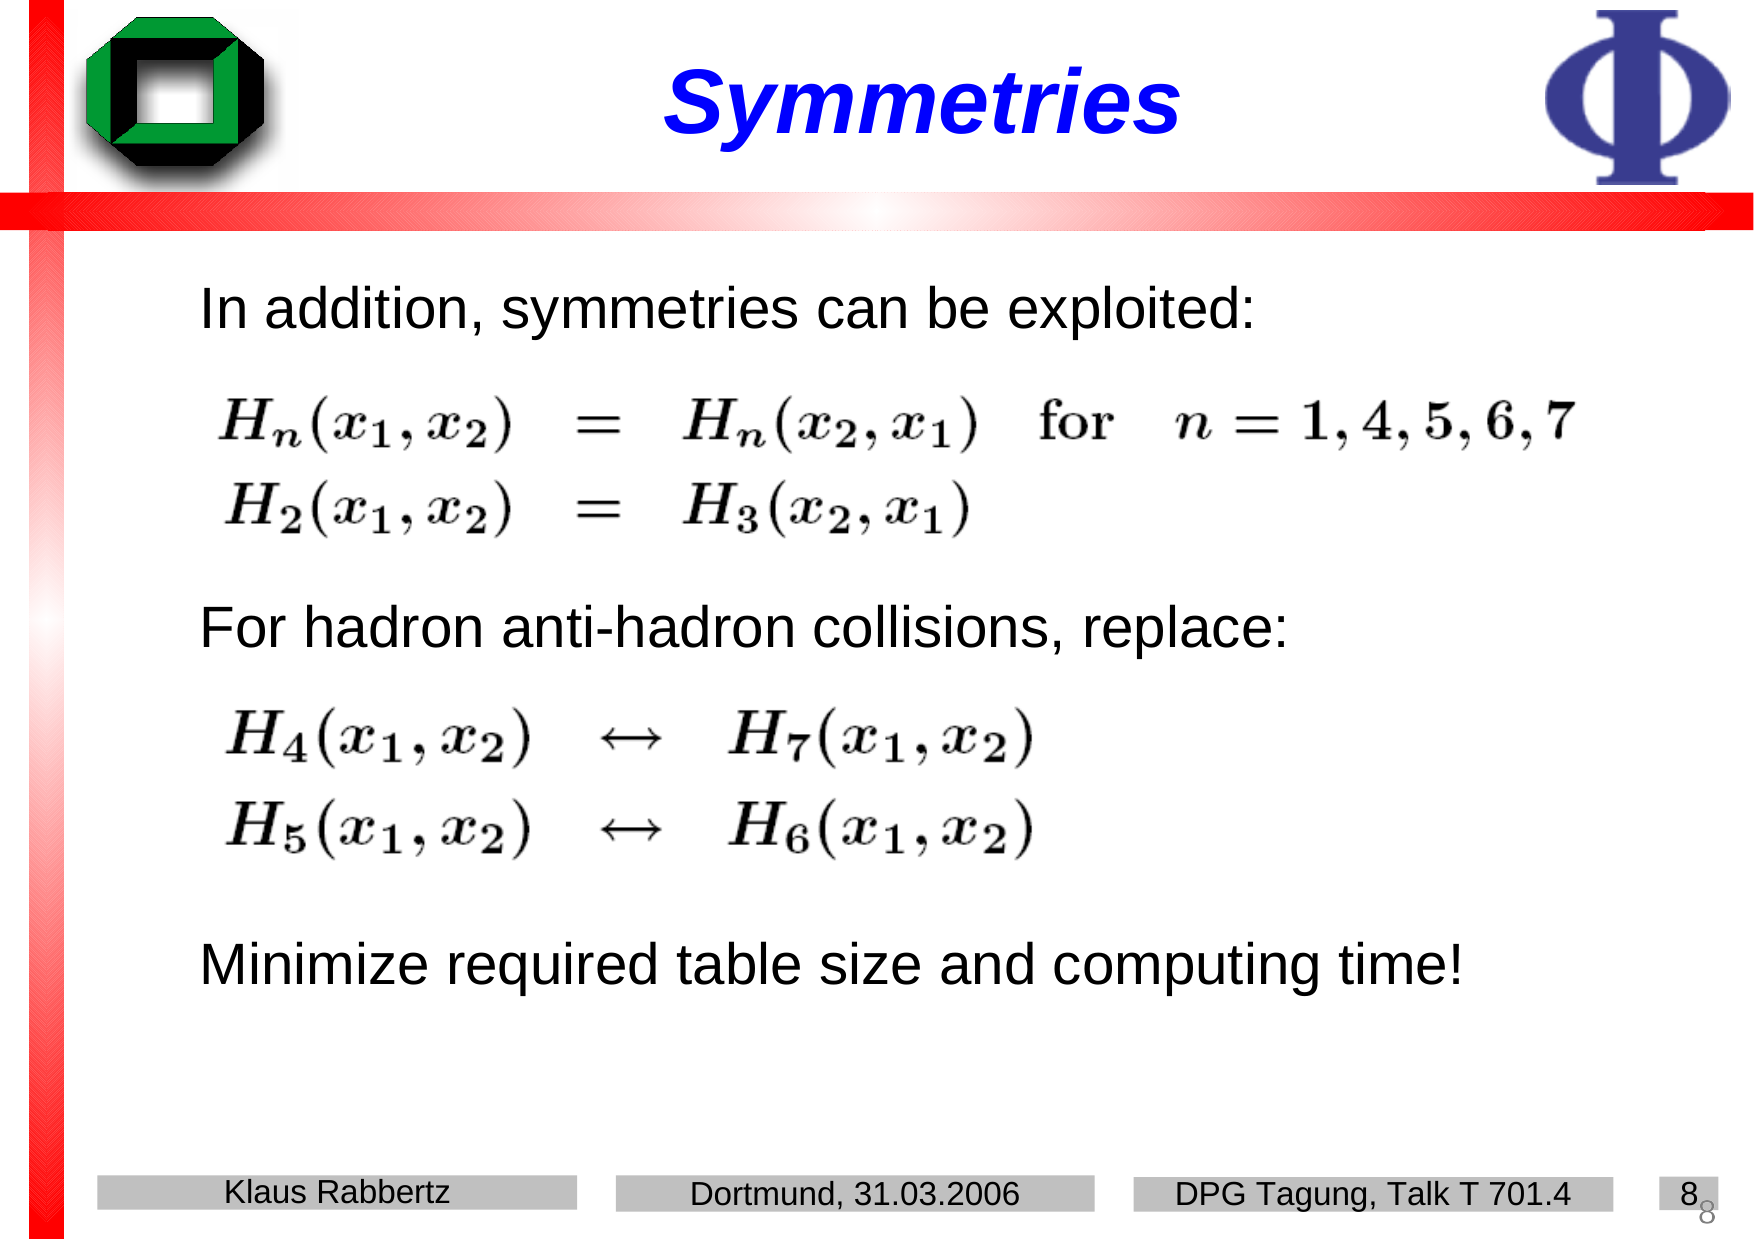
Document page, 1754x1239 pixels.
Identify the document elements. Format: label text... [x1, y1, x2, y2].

picture [1545, 10, 1731, 185]
list In addition, symmetries can be exploited: [140, 276, 1638, 366]
title Symmetries [282, 21, 1566, 183]
picture [213, 690, 1051, 877]
list Minimize required table size and computing time! [140, 931, 1639, 1022]
picture [64, 9, 299, 192]
list For hadron anti-hadron collisions, replace: [140, 595, 1638, 685]
picture [208, 381, 1588, 553]
